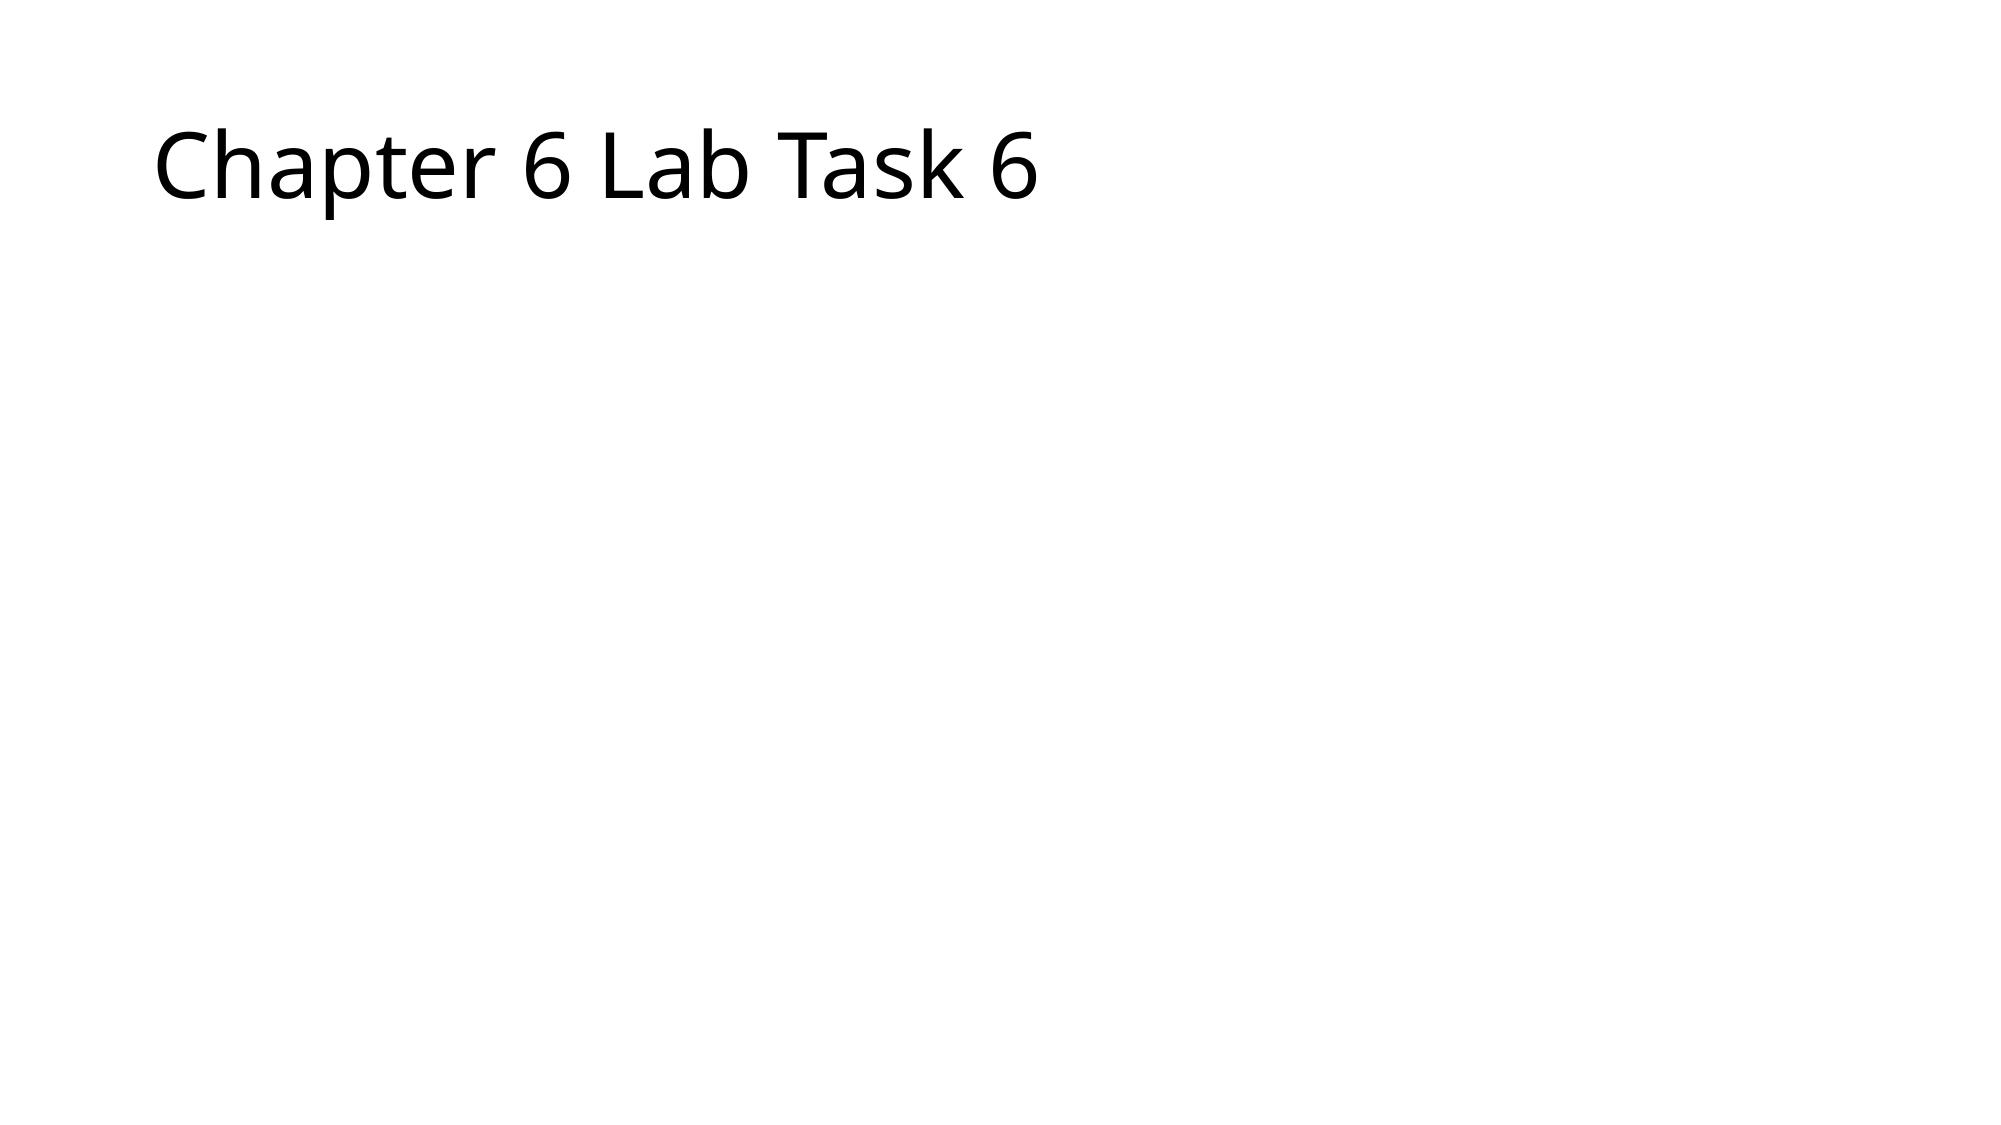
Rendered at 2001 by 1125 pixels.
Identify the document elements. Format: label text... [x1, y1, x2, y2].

title Chapter 6 Lab Task 6 [137, 59, 1863, 278]
